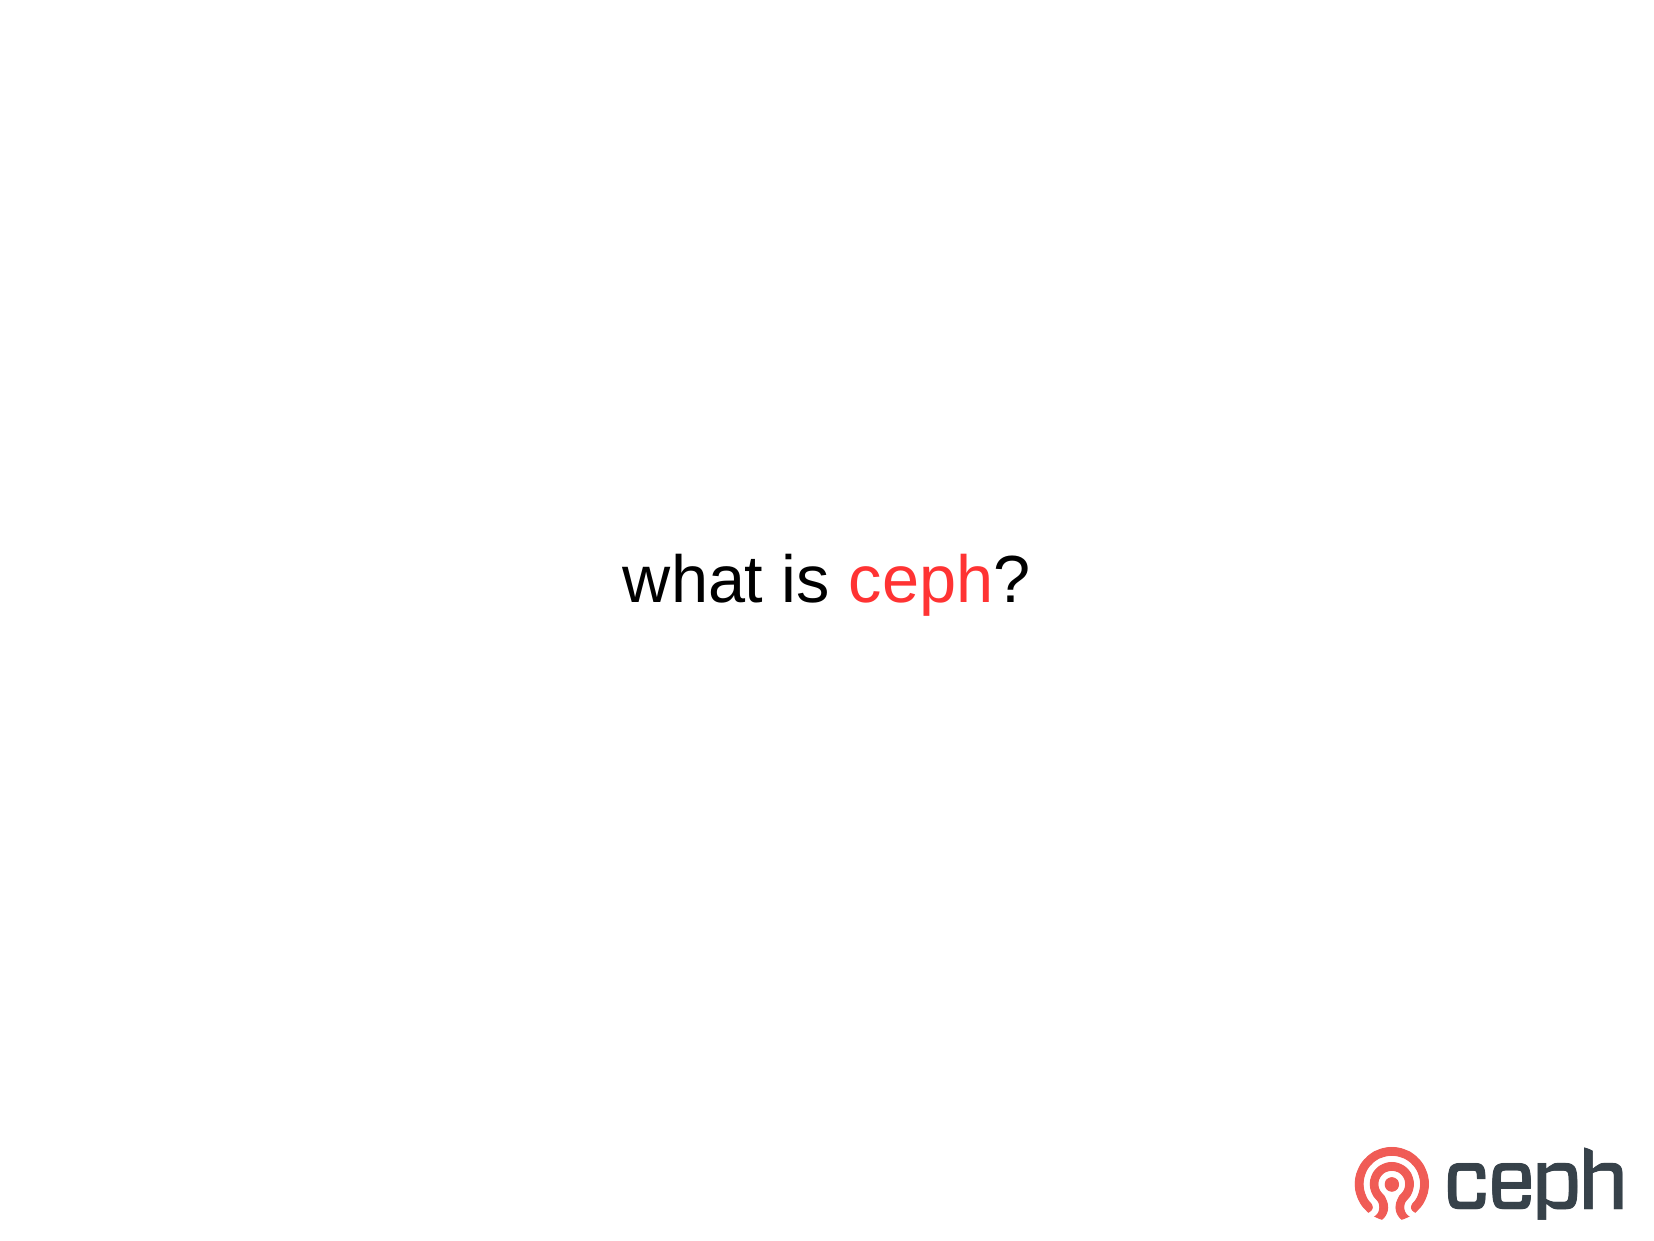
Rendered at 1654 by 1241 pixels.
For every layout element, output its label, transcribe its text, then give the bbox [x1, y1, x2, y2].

picture [1308, 1100, 1654, 1241]
subtitle what is ceph? [82, 49, 1571, 1109]
